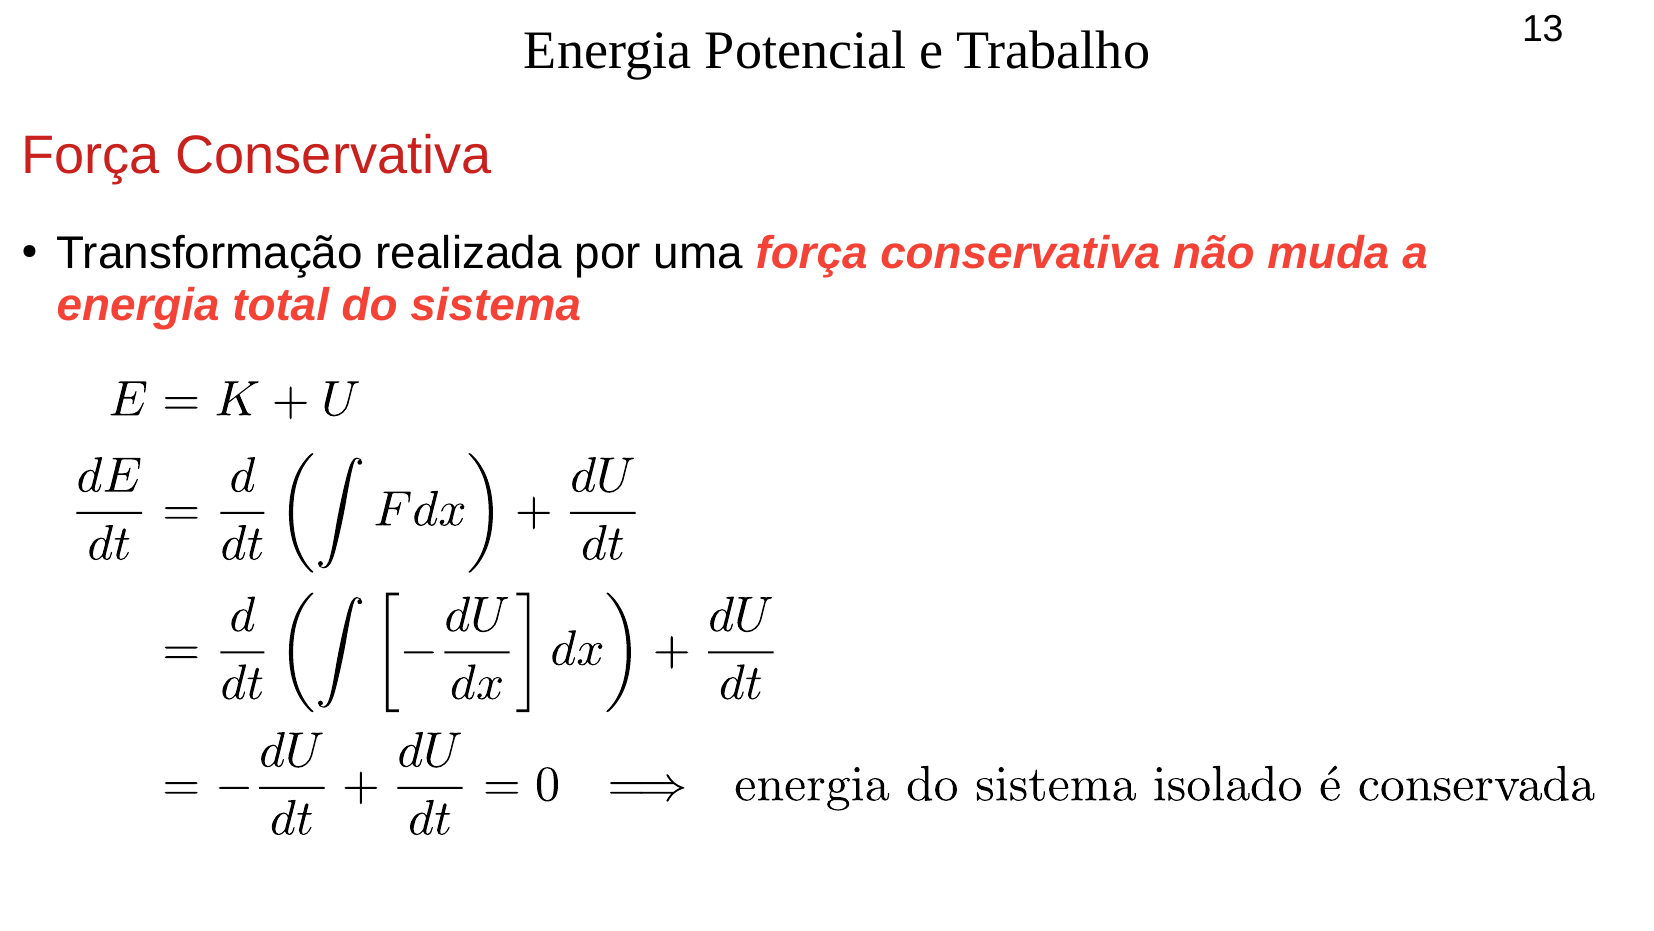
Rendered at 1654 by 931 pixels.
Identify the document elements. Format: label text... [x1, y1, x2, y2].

picture [74, 379, 1597, 837]
text_box Energia Potencial e Trabalho [509, 0, 1166, 88]
text_box <number> [1507, 0, 1654, 71]
text_box Força Conservativa Transformação realizada por uma força conservativa não muda a energia total do sistema [6, 117, 1610, 375]
